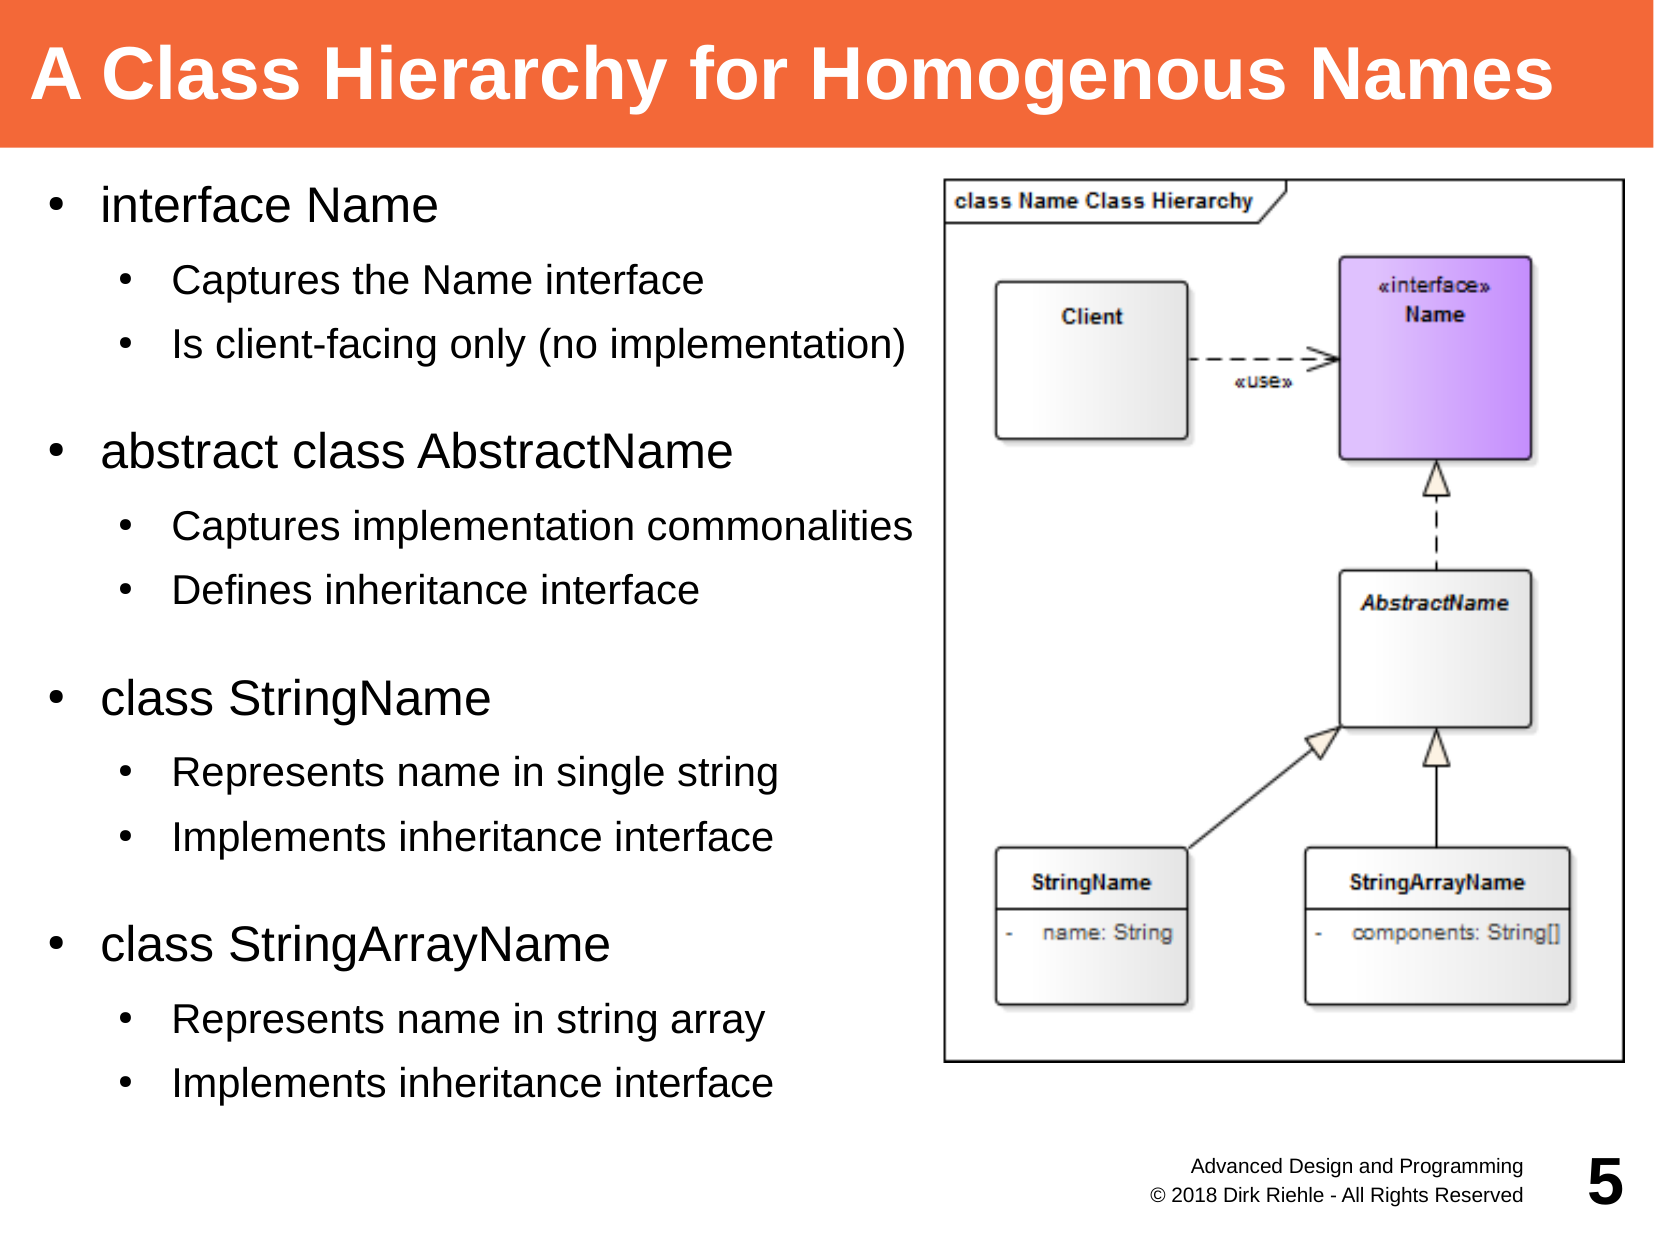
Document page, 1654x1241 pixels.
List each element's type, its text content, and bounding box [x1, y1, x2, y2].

title A Class Hierarchy for Homogenous Names [0, 0, 1654, 148]
picture [942, 177, 1625, 1063]
list interface Name Captures the Name interface Is client-facing only (no implementation) abstract class AbstractName Captures implementation commonalities Defines inheritance interface class StringName Represents name in single string Implements inheritance interface class StringArrayName Represents name in string array Implements inheritance interface [29, 177, 1069, 1211]
